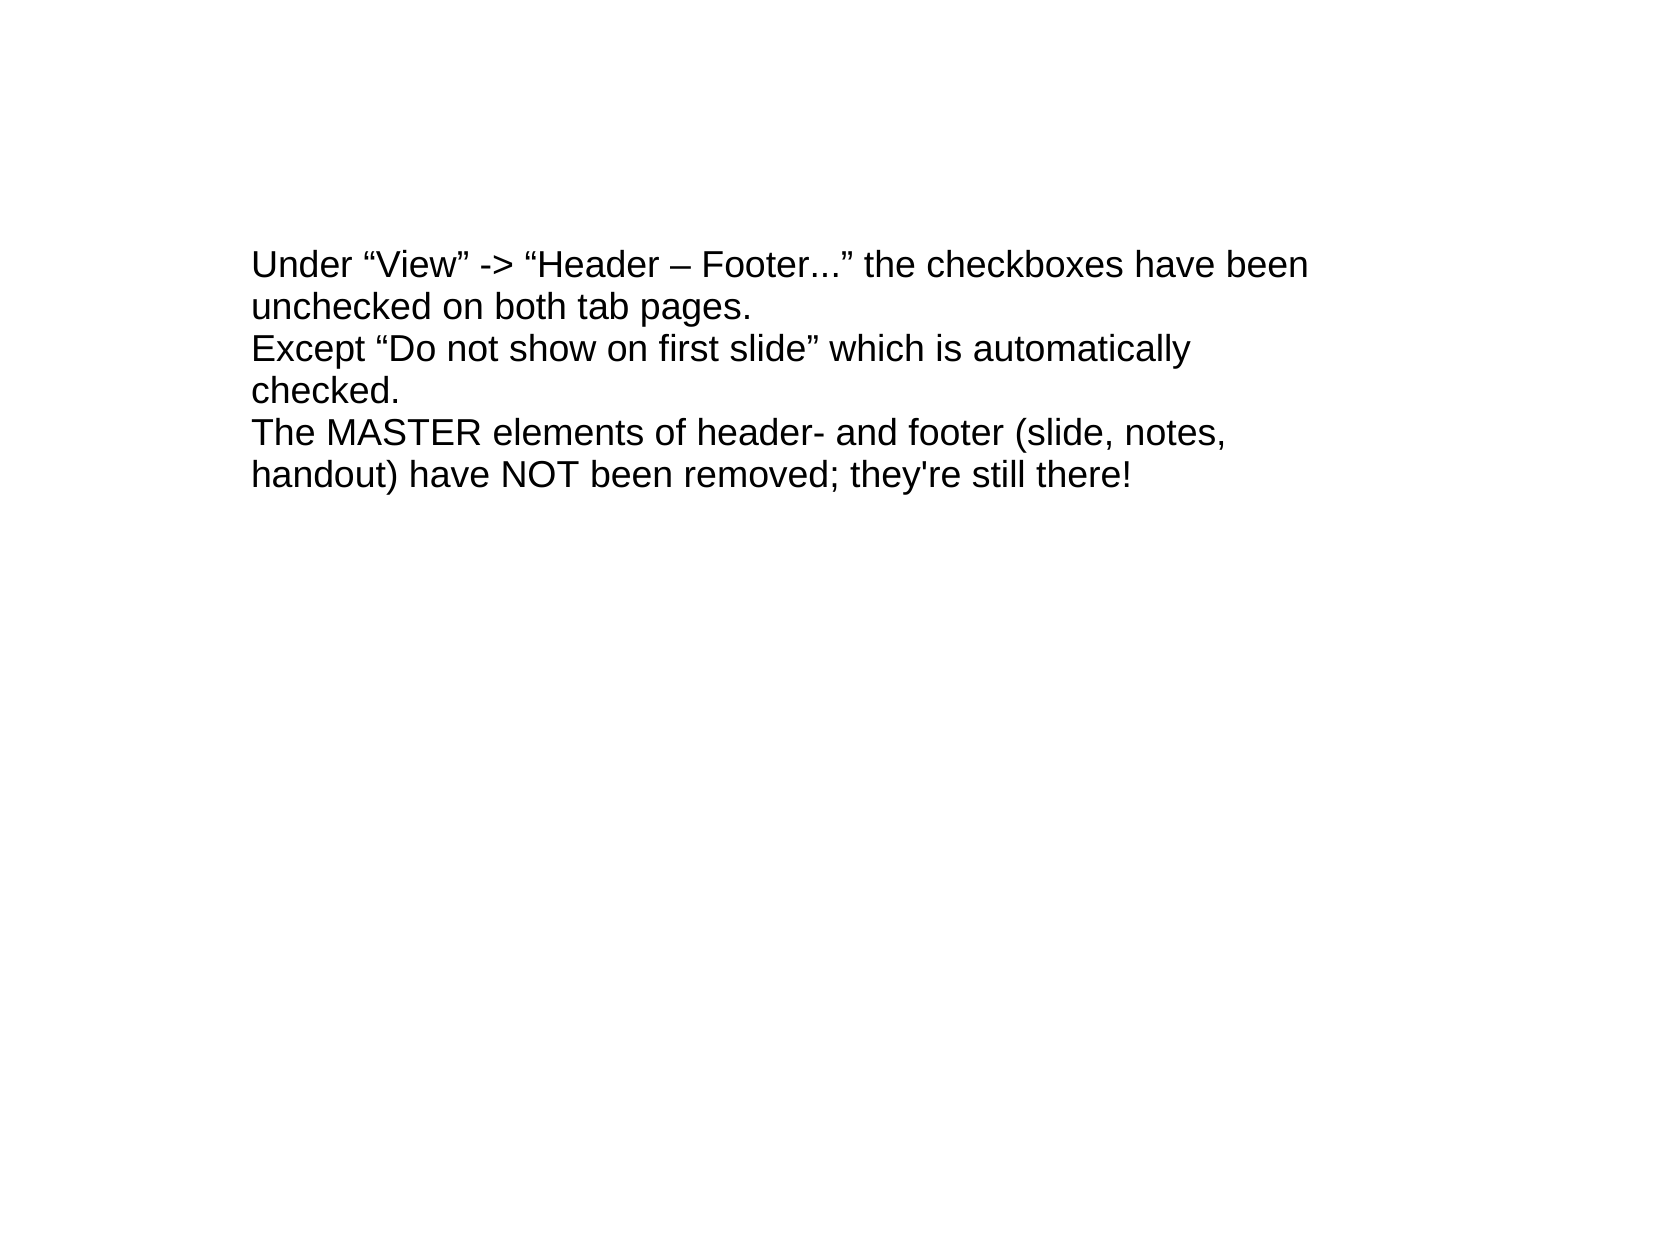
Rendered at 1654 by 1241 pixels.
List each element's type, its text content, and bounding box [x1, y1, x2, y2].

text_box Under “View” -> “Header – Footer...” the checkboxes have been unchecked on both tab pages. Except “Do not show on first slide” which is automatically checked. The MASTER elements of header- and footer (slide, notes, handout) have NOT been removed; they're still there! [236, 236, 1359, 461]
